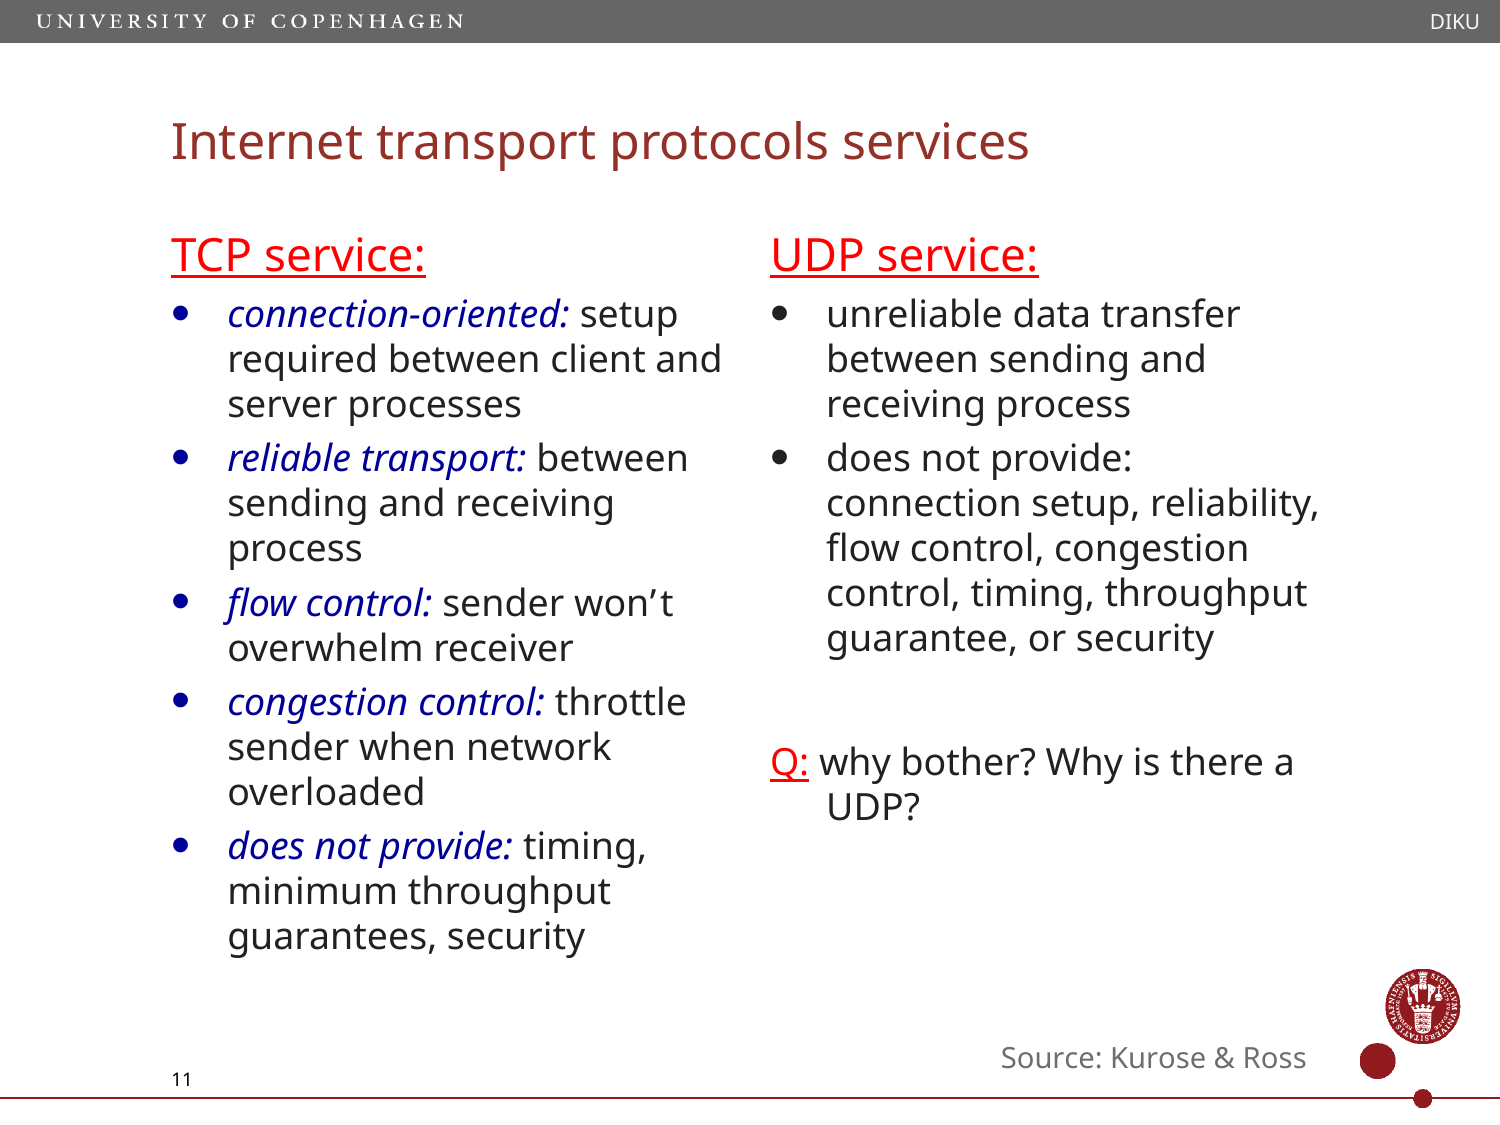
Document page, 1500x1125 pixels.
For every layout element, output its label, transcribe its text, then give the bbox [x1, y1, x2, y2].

list UDP service: unreliable data transfer between sending and receiving process does not provide: connection setup, reliability, flow control, congestion control, timing, throughput guarantee, or security Q: why bother? Why is there a UDP? [770, 225, 1329, 961]
text_box DIKU [469, 0, 1495, 43]
picture [0, 910, 1500, 1122]
text_box Source: Kurose & Ross [986, 1031, 1376, 1083]
title Internet transport protocols services [171, 75, 1329, 171]
list TCP service: connection-oriented: setup required between client and server processes reliable transport: between sending and receiving process flow control: sender won’t overwhelm receiver congestion control: throttle sender when network overloaded does not provide: timing, minimum throughput guarantees, security [171, 225, 739, 961]
text_box <number> [171, 1067, 522, 1092]
